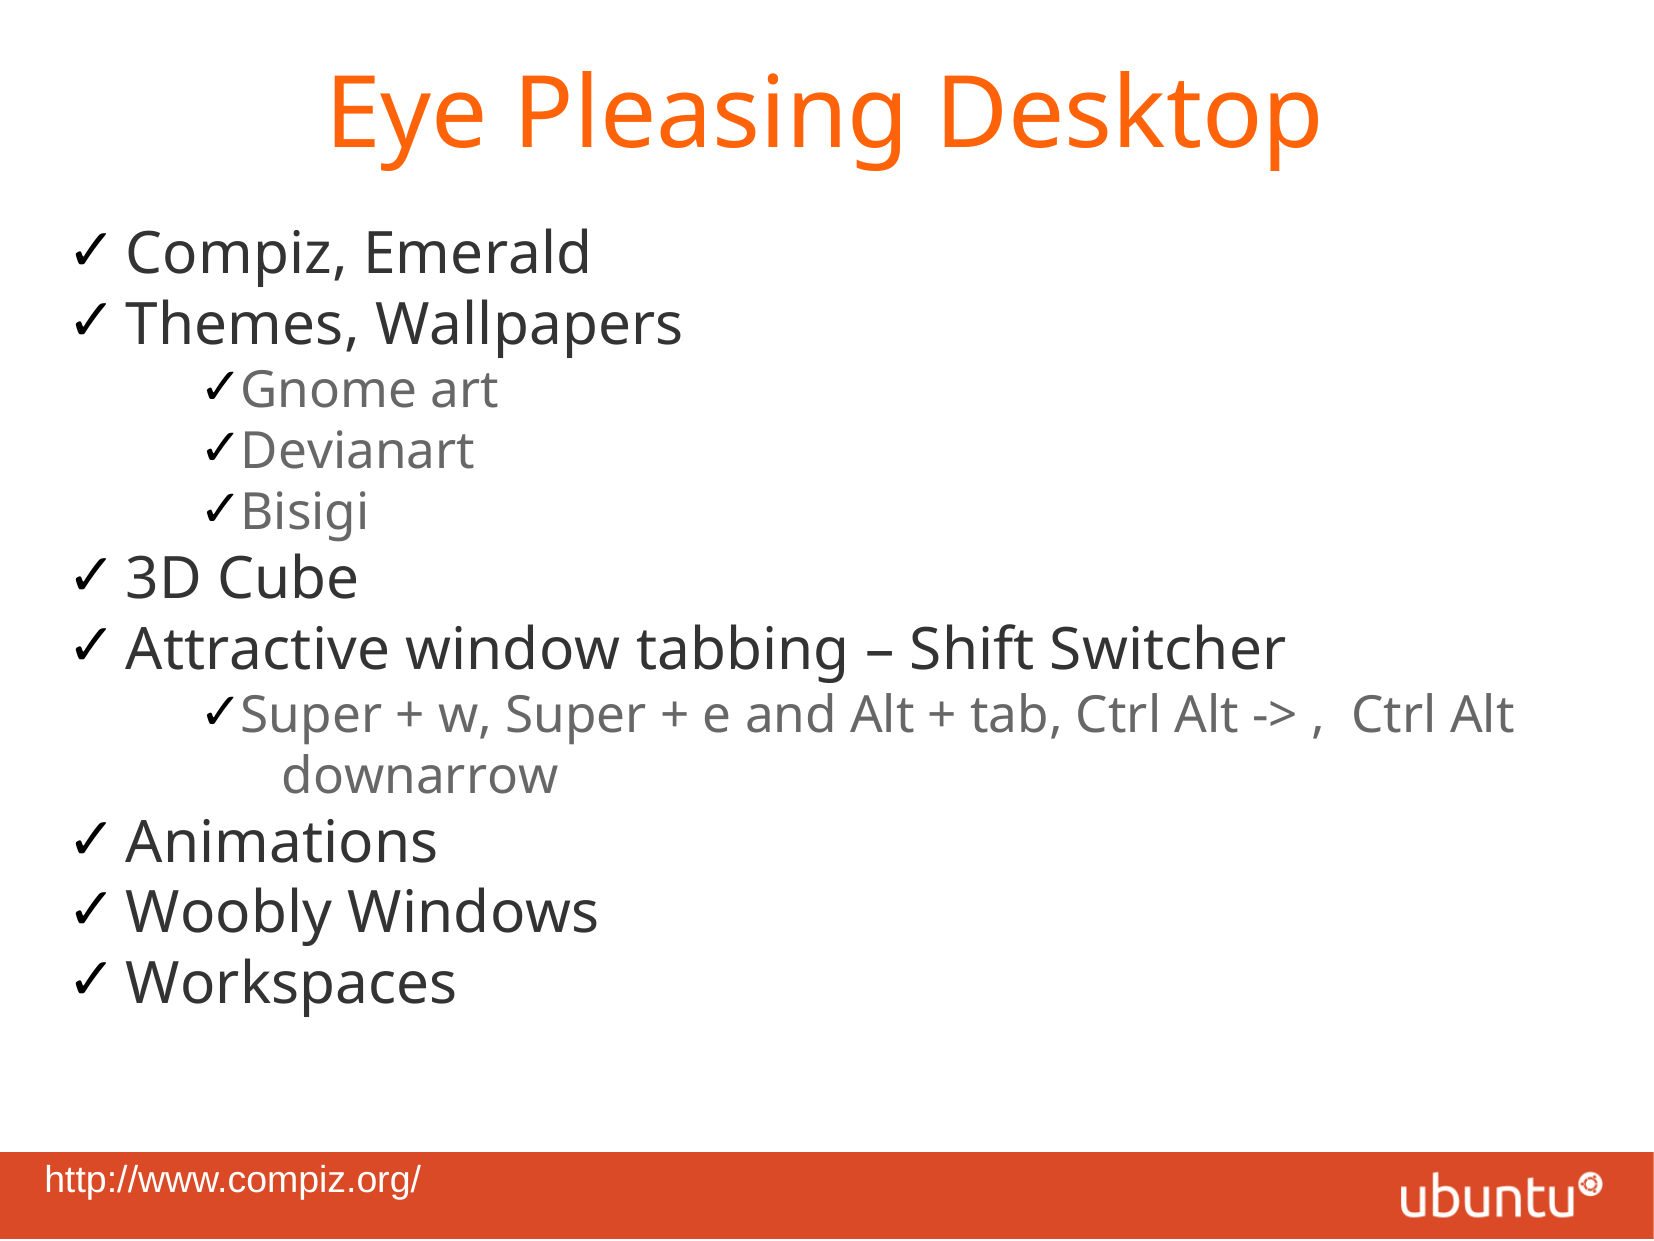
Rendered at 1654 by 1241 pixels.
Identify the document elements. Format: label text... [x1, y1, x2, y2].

list Compiz, Emerald Themes, Wallpapers Gnome art Devianart Bisigi 3D Cube Attractive window tabbing – Shift Switcher Super + w, Super + e and Alt + tab, Ctrl Alt -> , Ctrl Alt downarrow Animations Woobly Windows Workspaces [59, 206, 1571, 1026]
text_box http://www.compiz.org/ [29, 1151, 437, 1209]
title Eye Pleasing Desktop [55, 52, 1595, 178]
picture [0, 1152, 1654, 1239]
